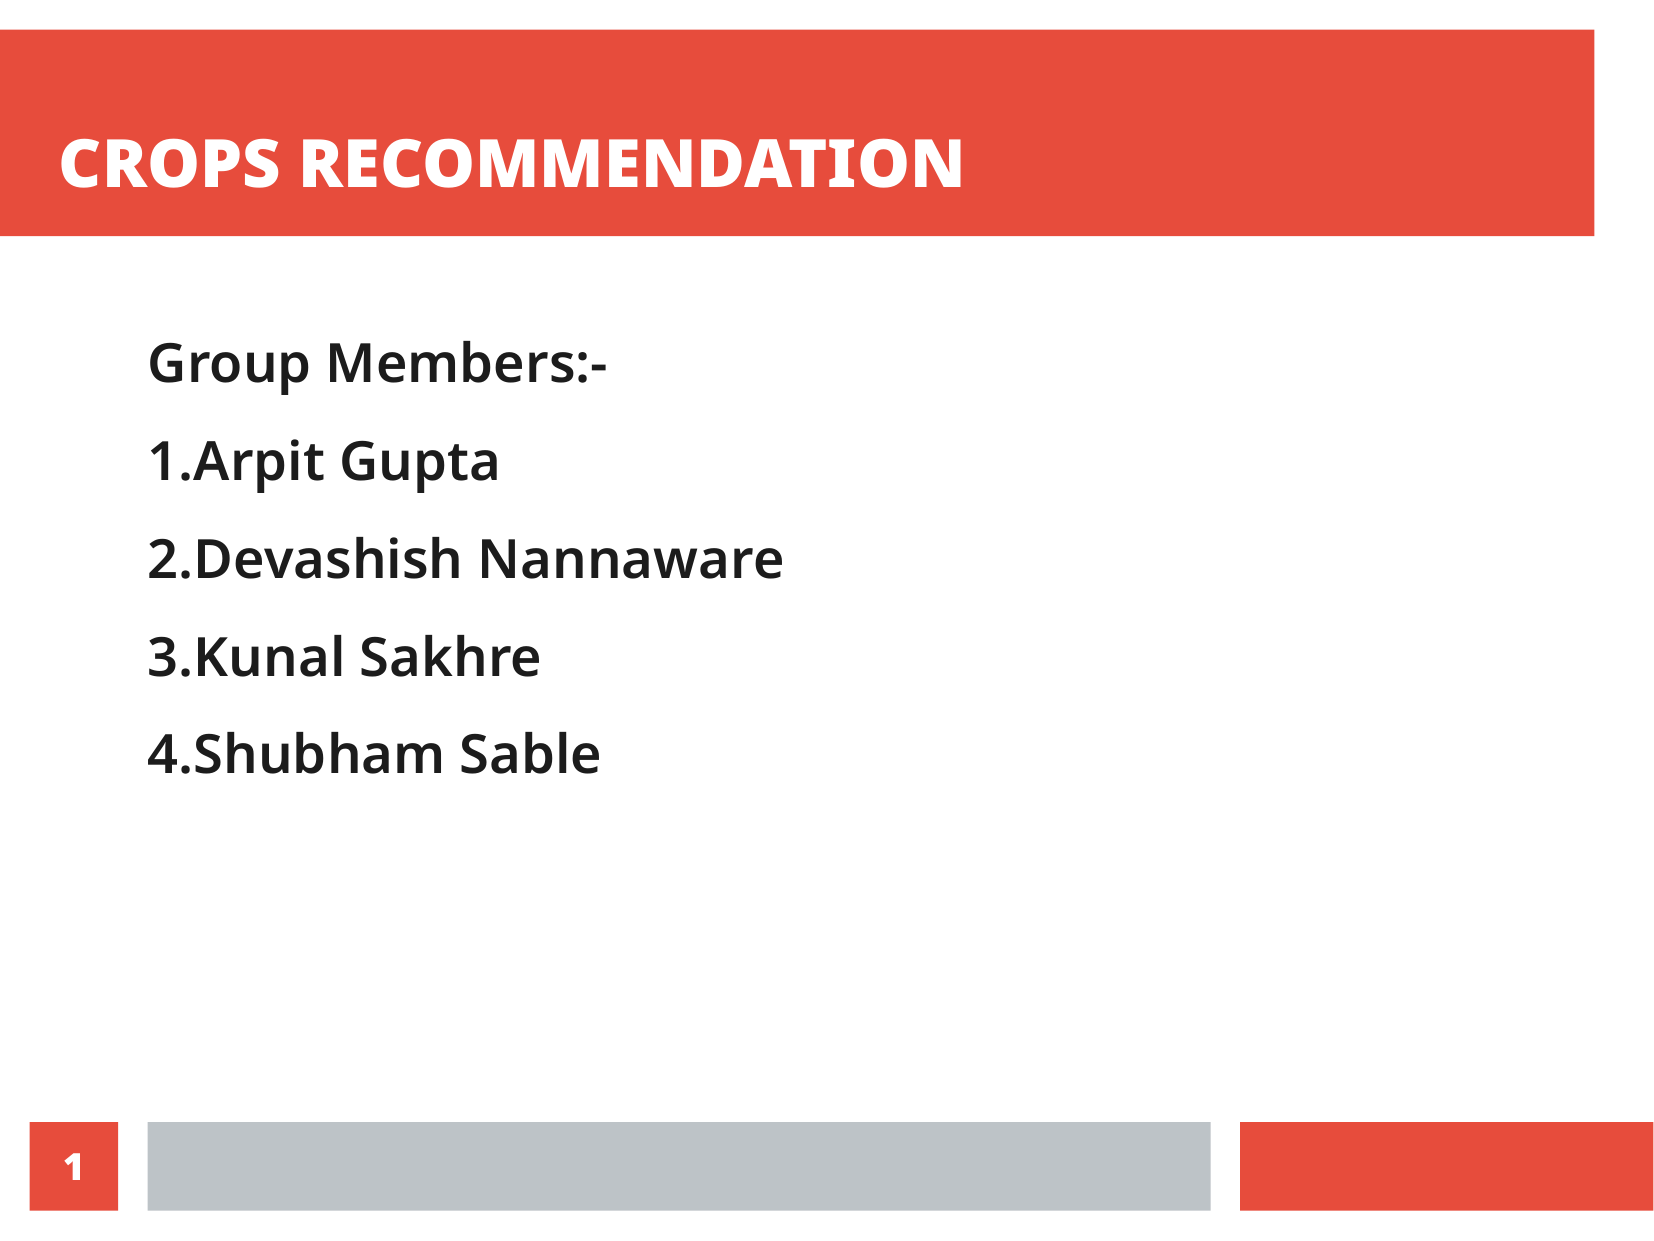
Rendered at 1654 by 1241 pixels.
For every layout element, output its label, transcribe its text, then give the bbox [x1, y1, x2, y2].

title CROPS RECOMMENDATION [59, 59, 1595, 207]
list Group Members:- 1.Arpit Gupta 2.Devashish Nannaware 3.Kunal Sakhre 4.Shubham Sable [147, 324, 1654, 1093]
